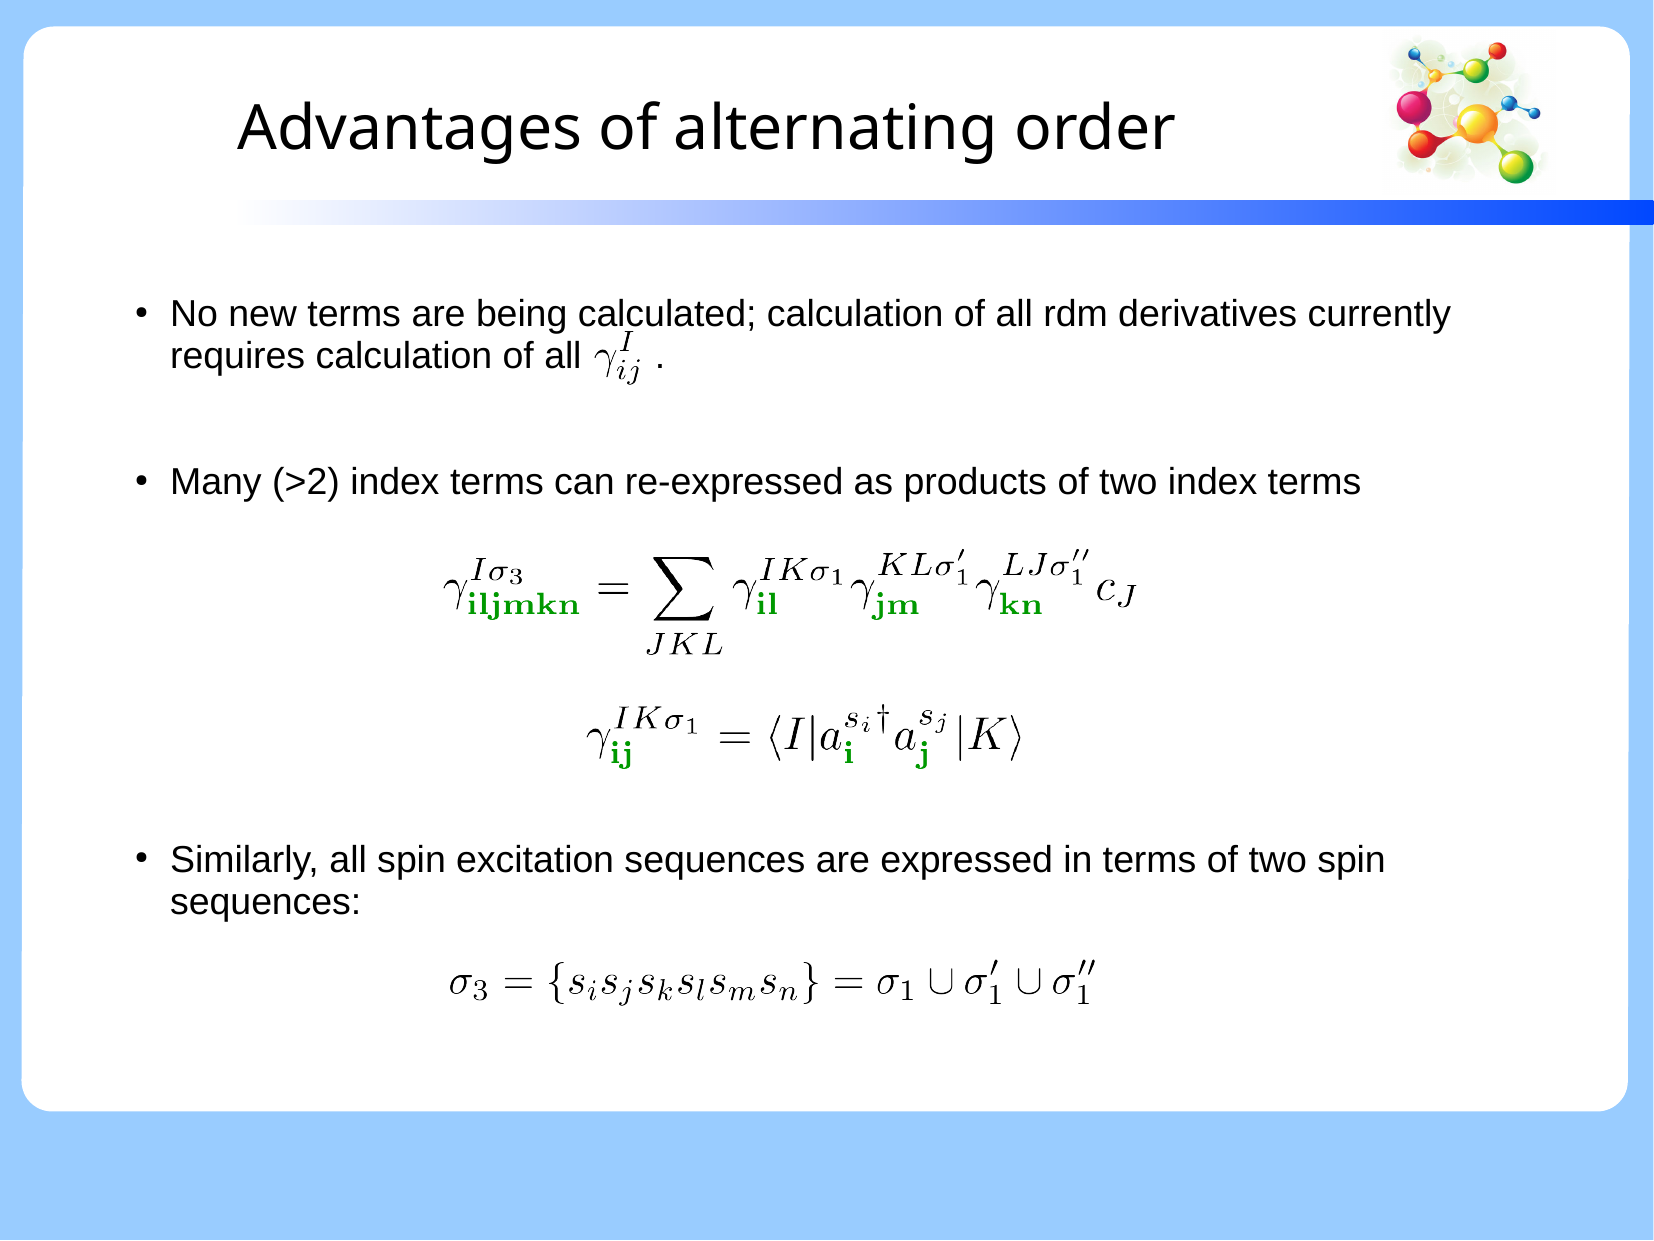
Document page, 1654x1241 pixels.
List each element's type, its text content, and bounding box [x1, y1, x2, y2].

picture [443, 548, 1137, 655]
picture [450, 959, 1095, 1006]
picture [594, 330, 640, 385]
title Advantages of alternating order [82, 49, 1332, 201]
table_cell [873, 201, 877, 224]
list [82, 277, 1571, 1069]
picture [586, 704, 1021, 769]
picture [1382, 29, 1556, 195]
text_box No new terms are being calculated; calculation of all rdm derivatives currently requires calculation of all . Many (>2) index terms can re-expressed as products of two index terms Similarly, all spin excitation sequences are expressed in terms of two spin sequences: [120, 285, 1571, 1241]
table_cell [956, 201, 961, 224]
